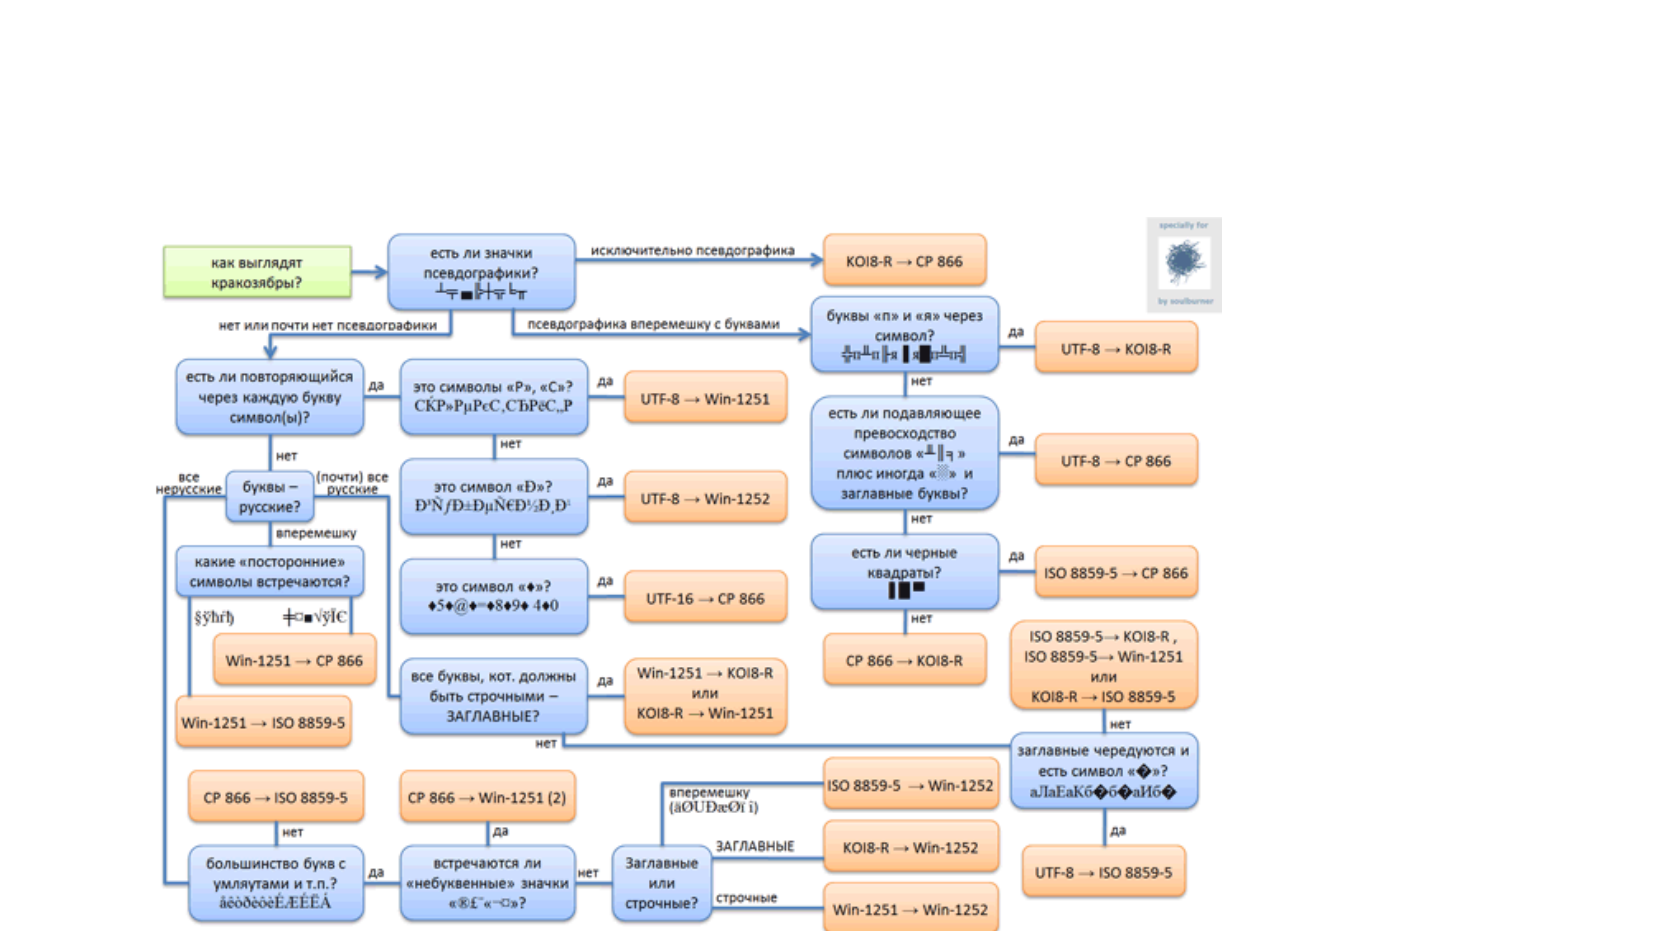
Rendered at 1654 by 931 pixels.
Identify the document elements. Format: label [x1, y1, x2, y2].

picture [150, 217, 1222, 931]
